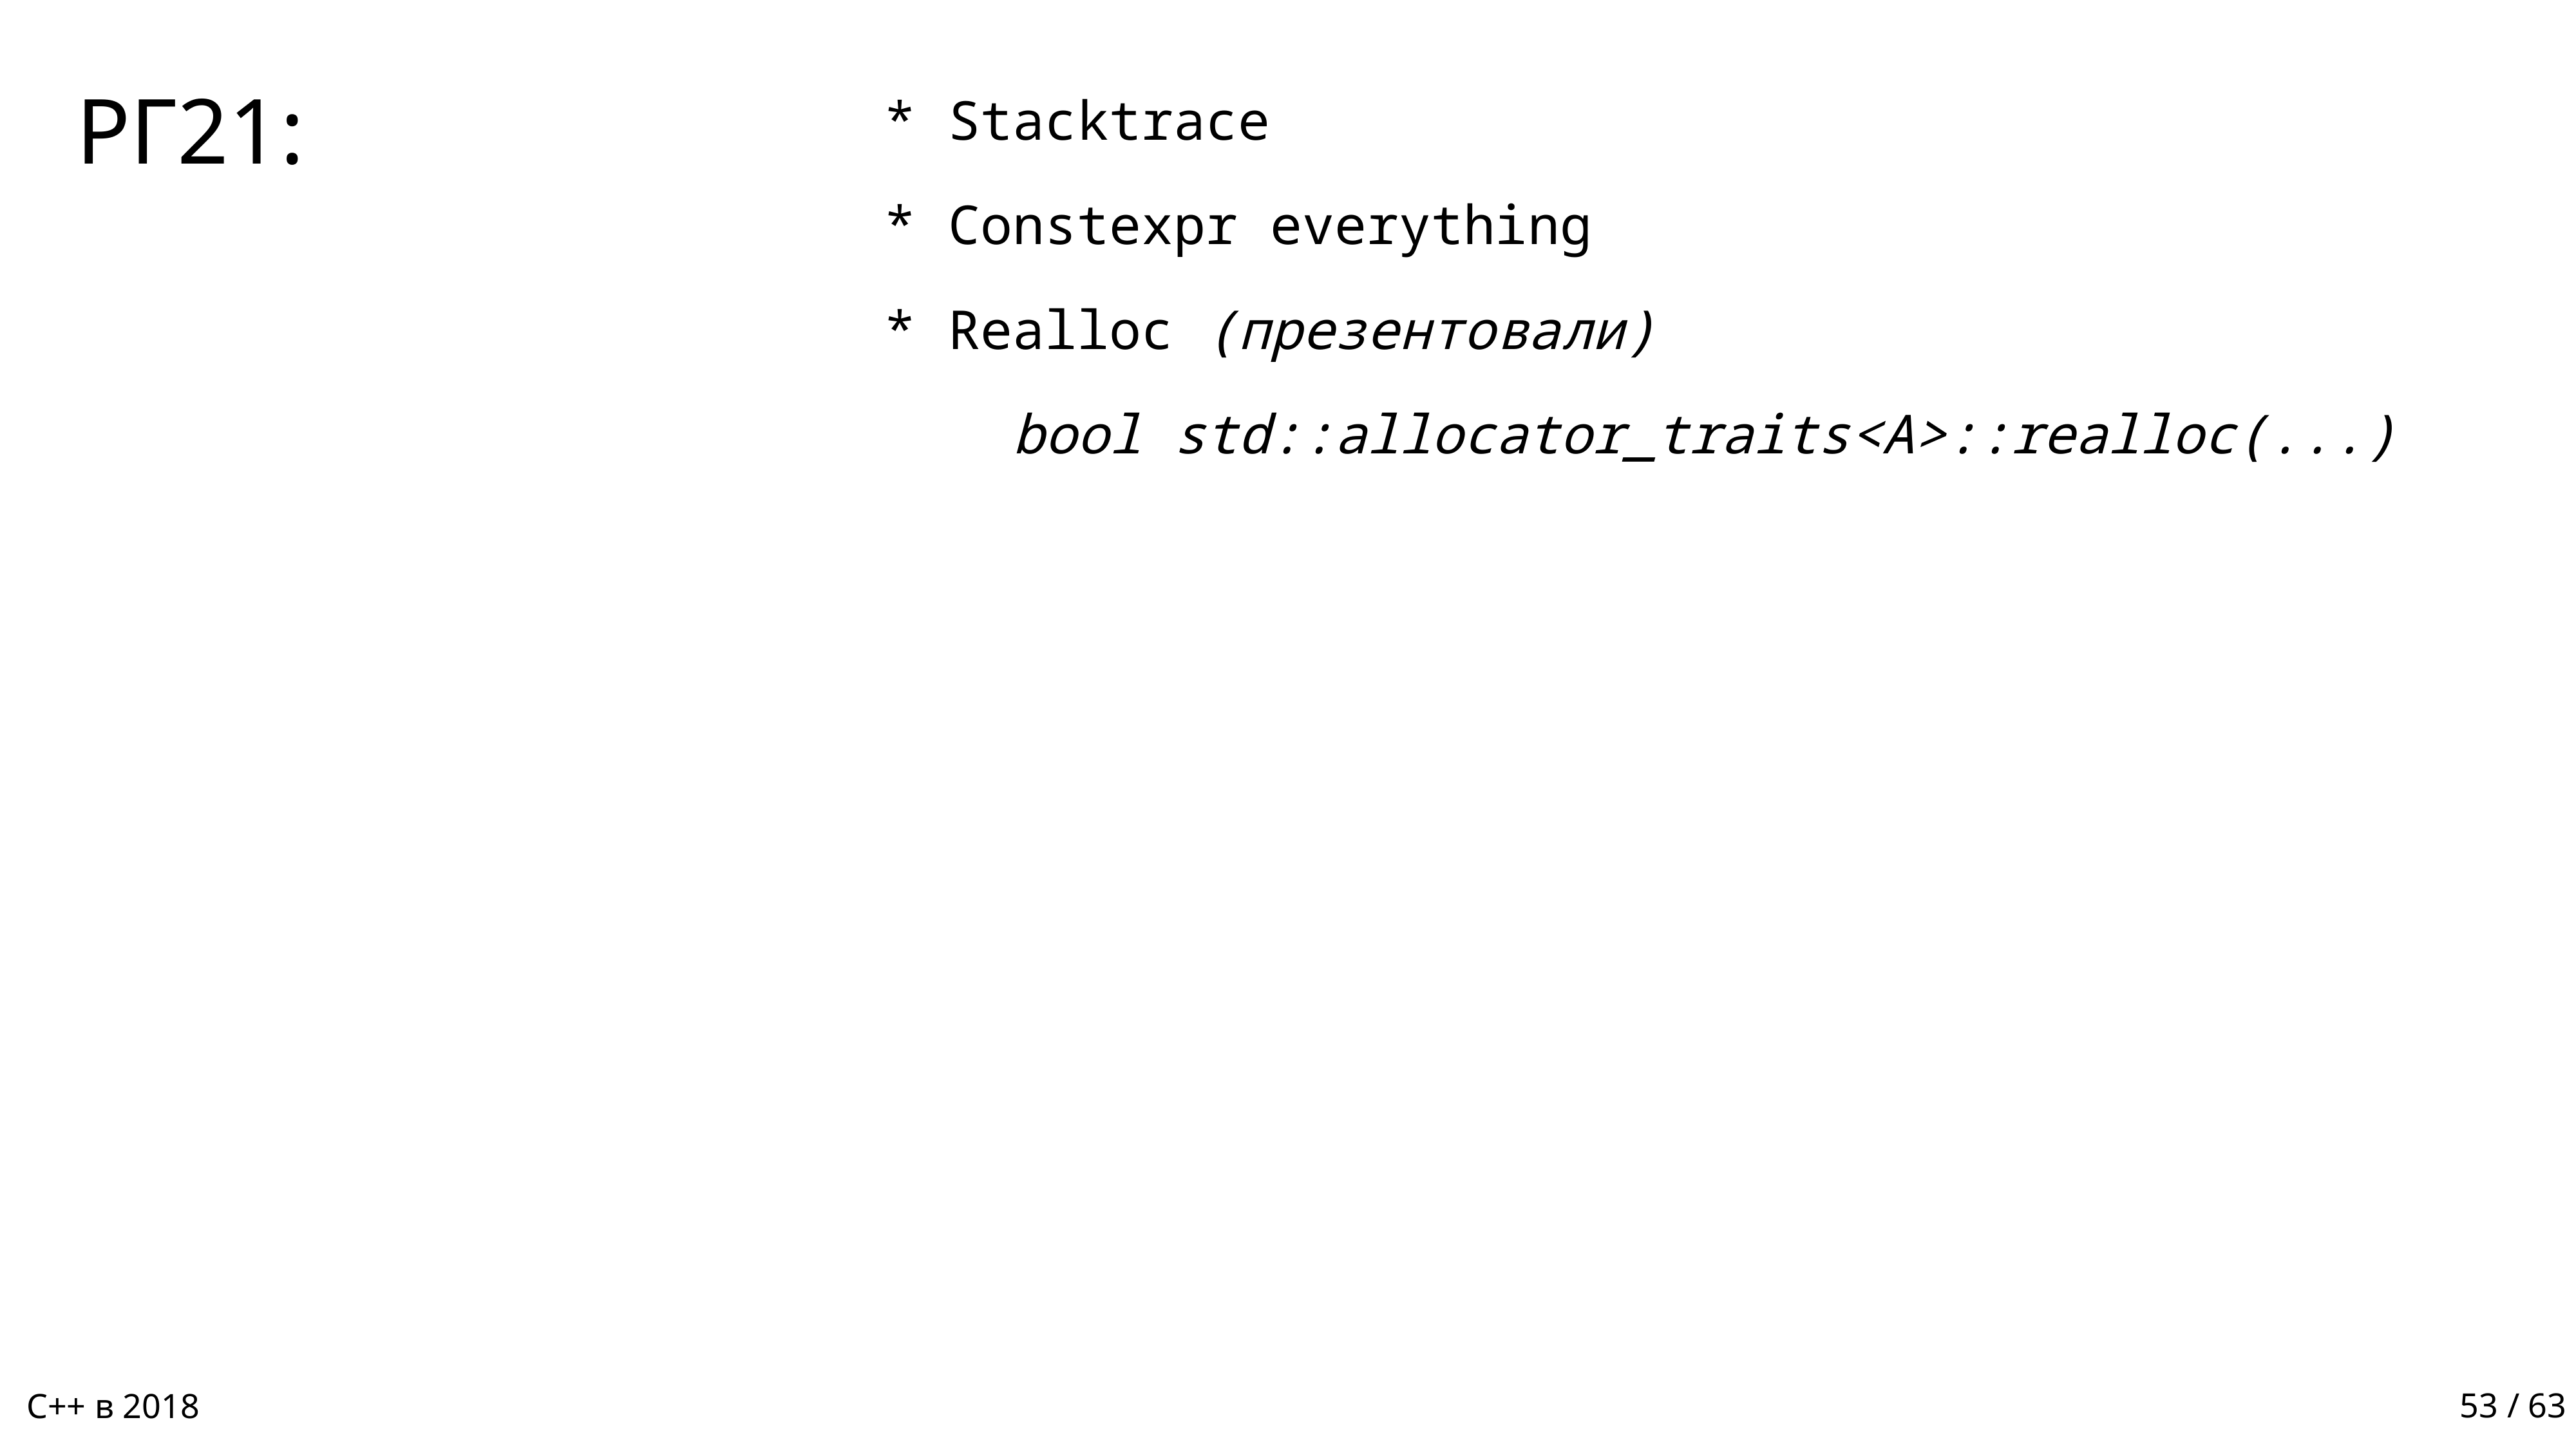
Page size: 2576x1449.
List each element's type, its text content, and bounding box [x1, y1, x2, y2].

list <number> / 63 [1479, 1376, 2576, 1431]
list C++ в 2018 [17, 1376, 1114, 1431]
list * Stacktrace * Constexpr everything * Realloc (презентовали) bool std::allocator_traits<A>::realloc(...) [875, 81, 2460, 1249]
title РГ21: [66, 81, 802, 486]
